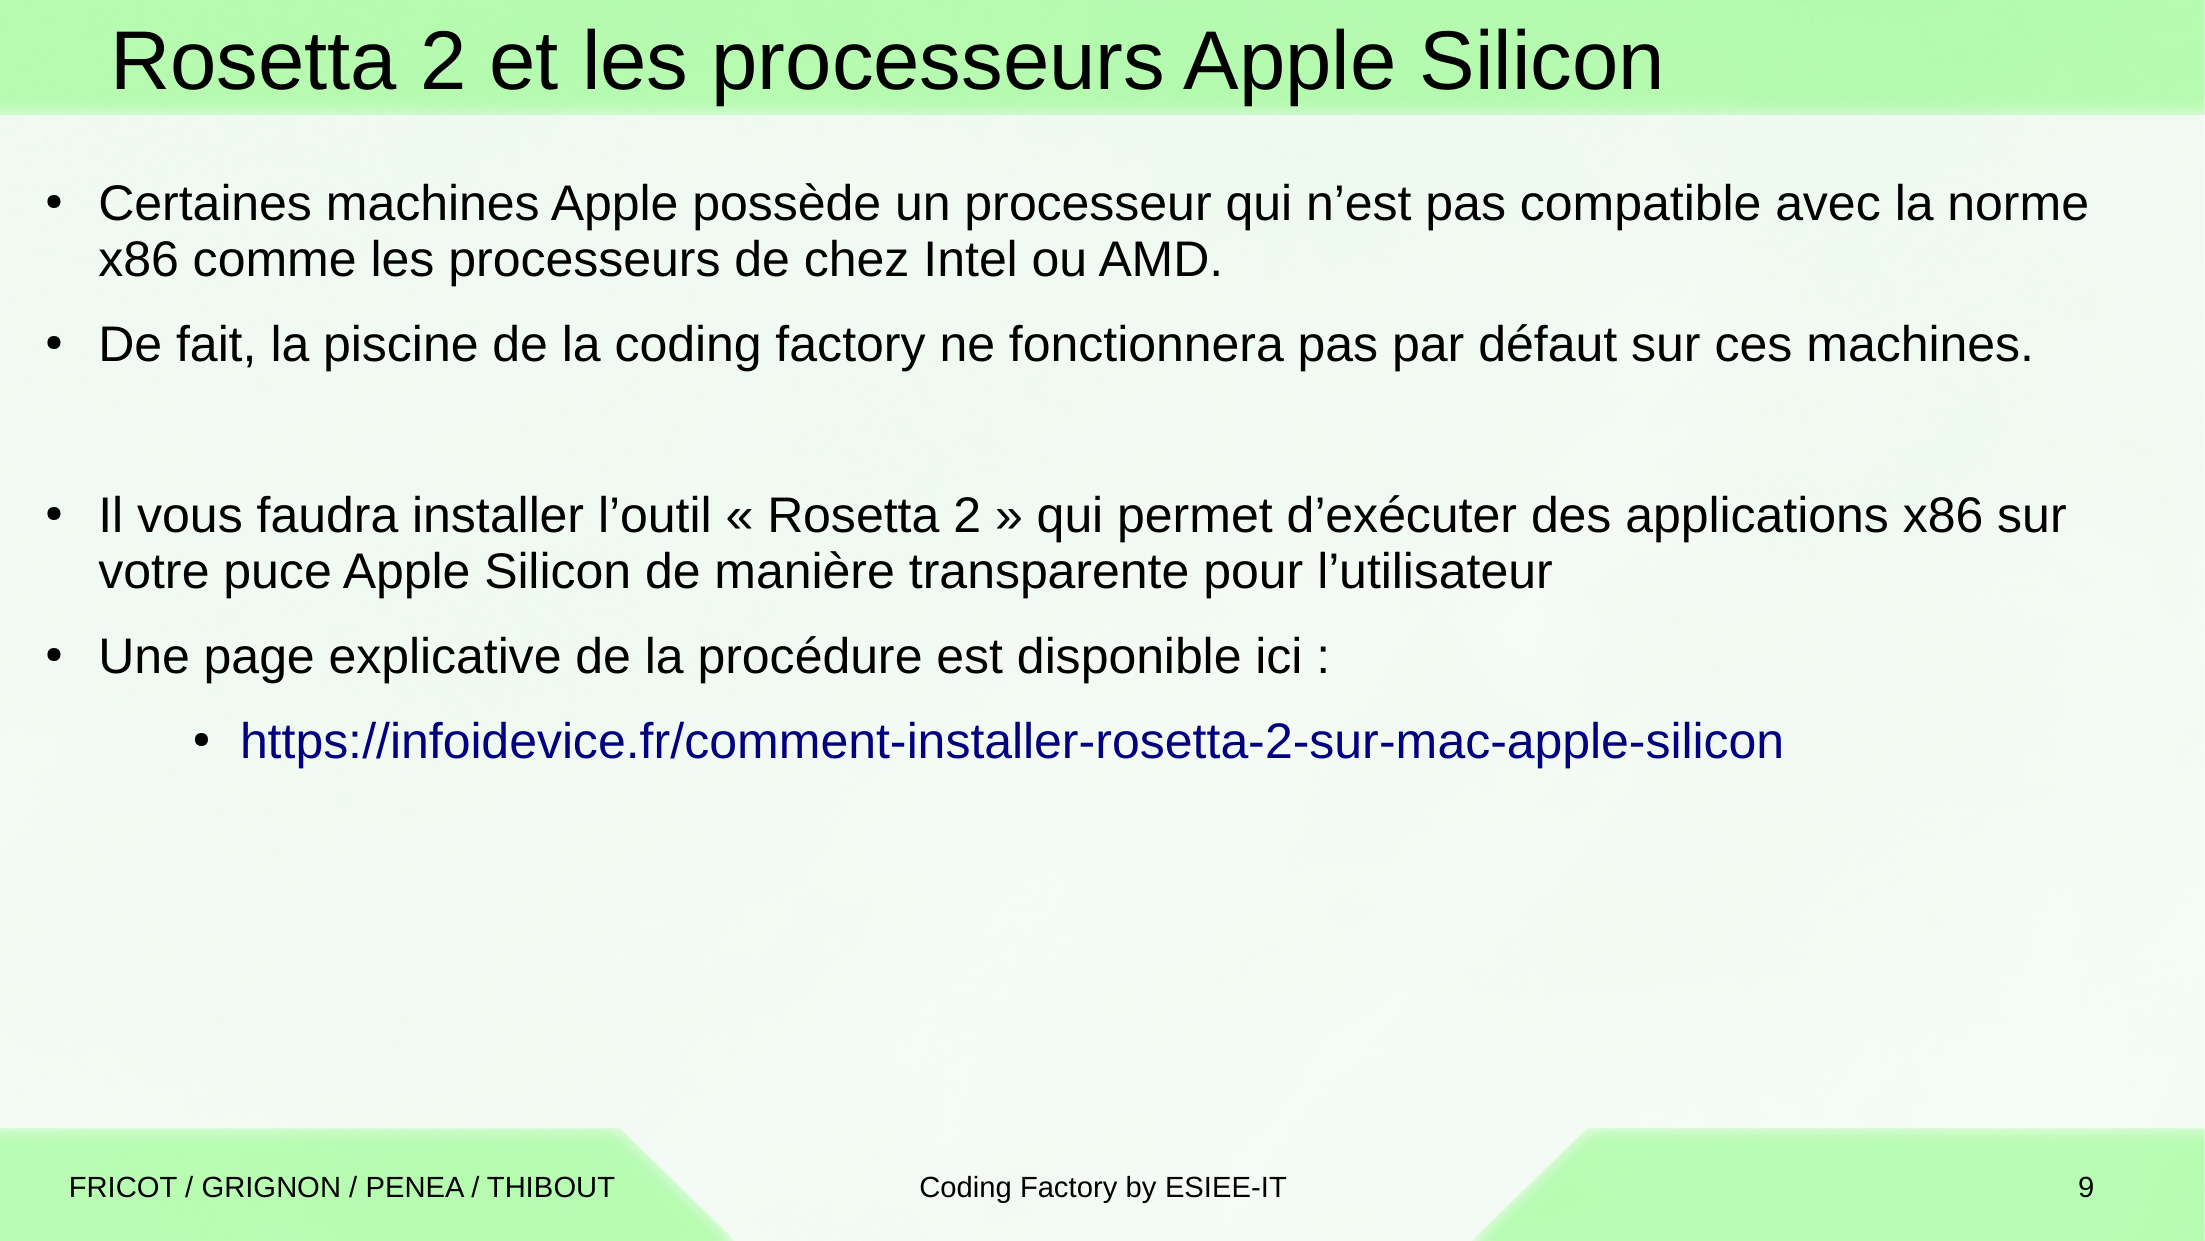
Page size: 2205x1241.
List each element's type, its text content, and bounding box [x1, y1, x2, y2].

title Rosetta 2 et les processeurs Apple Silicon [110, 49, 2095, 246]
list Certaines machines Apple possède un processeur qui n’est pas compatible avec la norme x86 comme les processeurs de chez Intel ou AMD. De fait, la piscine de la coding factory ne fonctionnera pas par défaut sur ces machines. Il vous faudra installer l’outil « Rosetta 2 » qui permet d’exécuter des applications x86 sur votre puce Apple Silicon de manière transparente pour l’utilisateur Une page explicative de la procédure est disponible ici : https://infoidevice.fr/comment-installer-rosetta-2-sur-mac-apple-silicon [27, 246, 2185, 971]
picture [0, 0, 2205, 1241]
